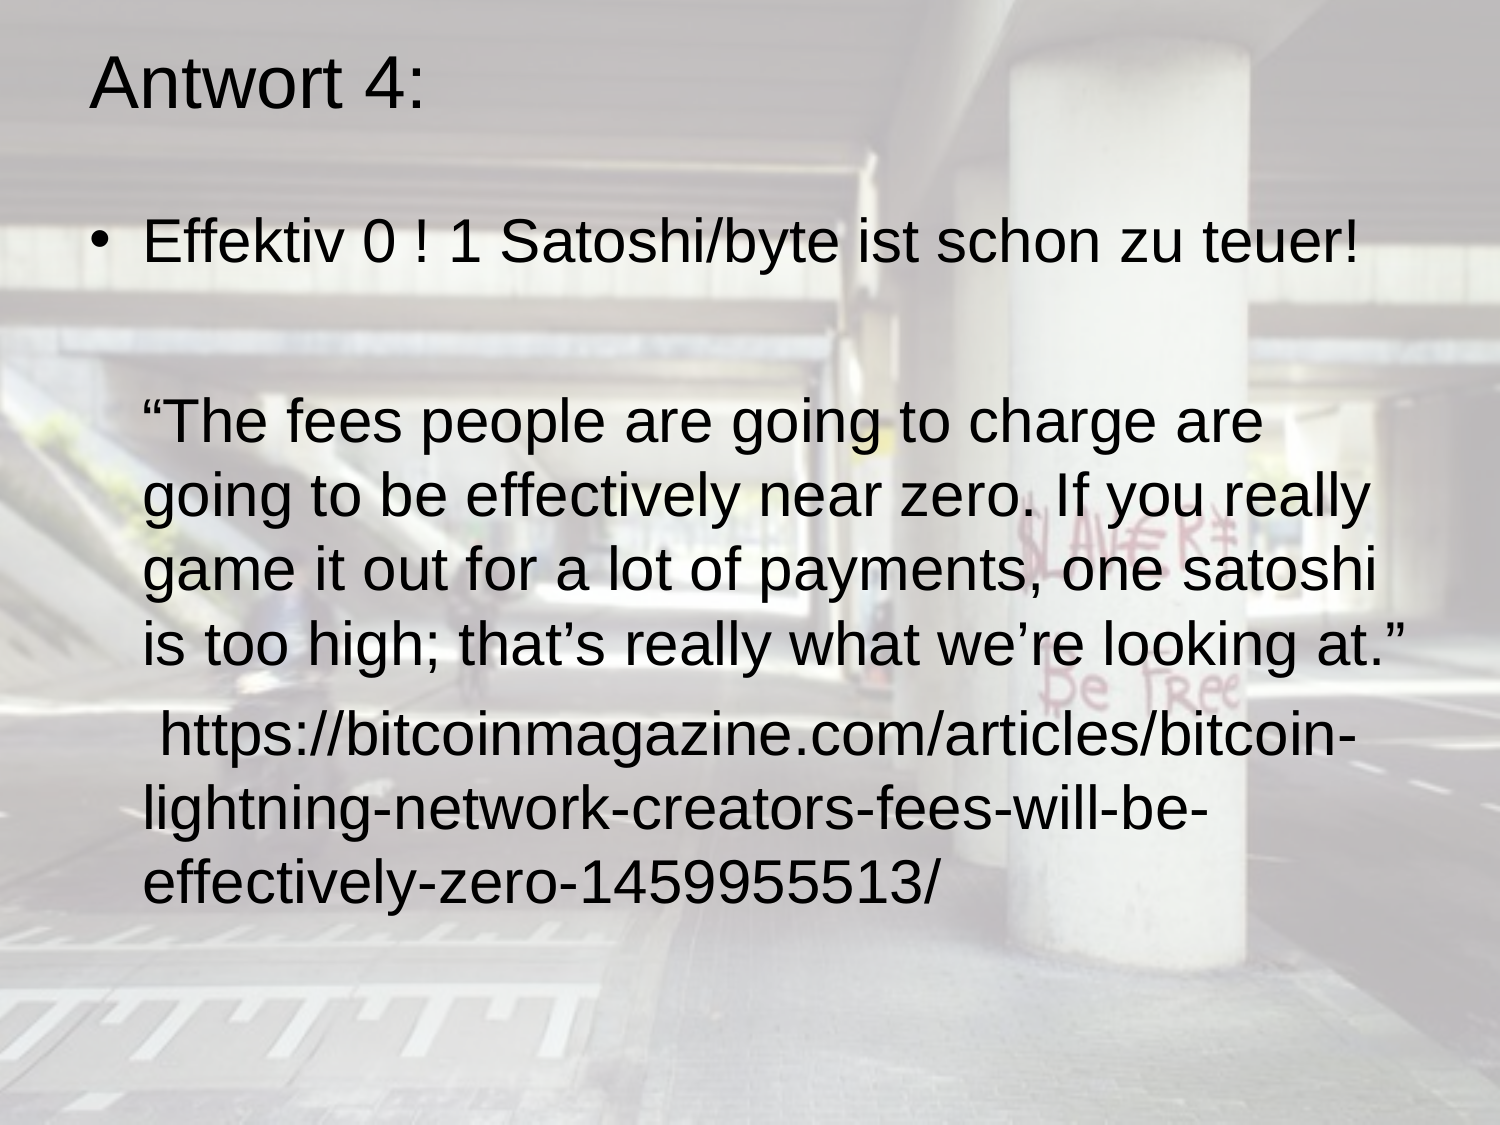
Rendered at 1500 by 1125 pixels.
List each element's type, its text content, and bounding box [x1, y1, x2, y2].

list Effektiv 0 ! 1 Satoshi/byte ist schon zu teuer! “The fees people are going to charge are going to be effectively near zero. If you really game it out for a lot of payments, one satoshi is too high; that’s really what we’re looking at.” https://bitcoinmagazine.com/articles/bitcoin-lightning-network-creators-fees-will-be-effectively-zero-1459955513/ [75, 192, 1426, 1006]
title Antwort 4: [75, 26, 1426, 132]
